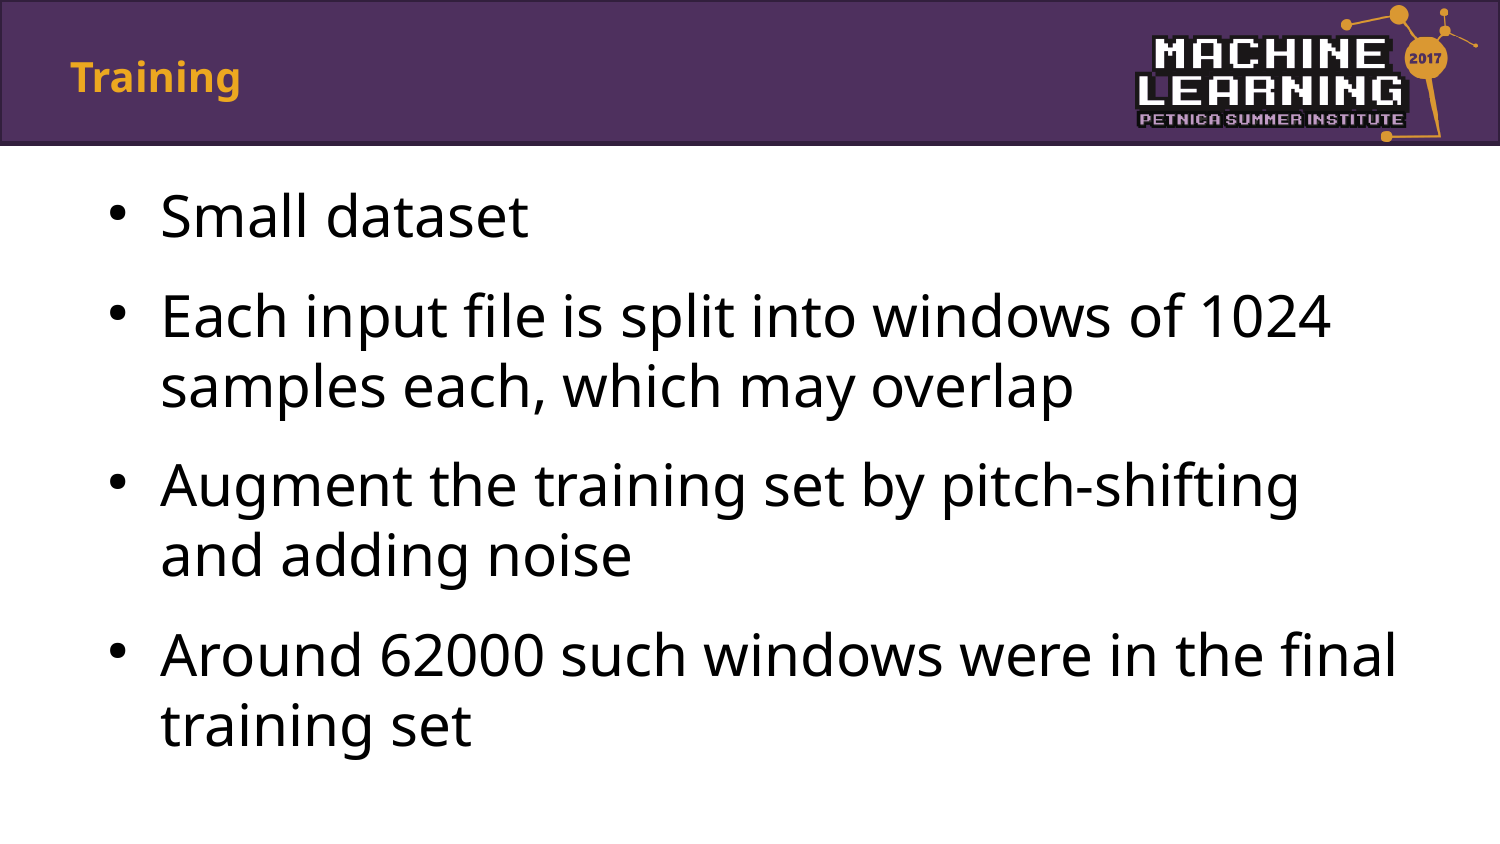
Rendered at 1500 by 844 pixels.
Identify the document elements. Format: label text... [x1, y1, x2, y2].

list Small dataset Each input file is split into windows of 1024 samples each, which may overlap Augment the training set by pitch-shifting and adding noise Around 62000 such windows were in the final training set [75, 171, 1425, 800]
picture [1125, 5, 1488, 142]
text_box Training [54, 43, 1000, 109]
